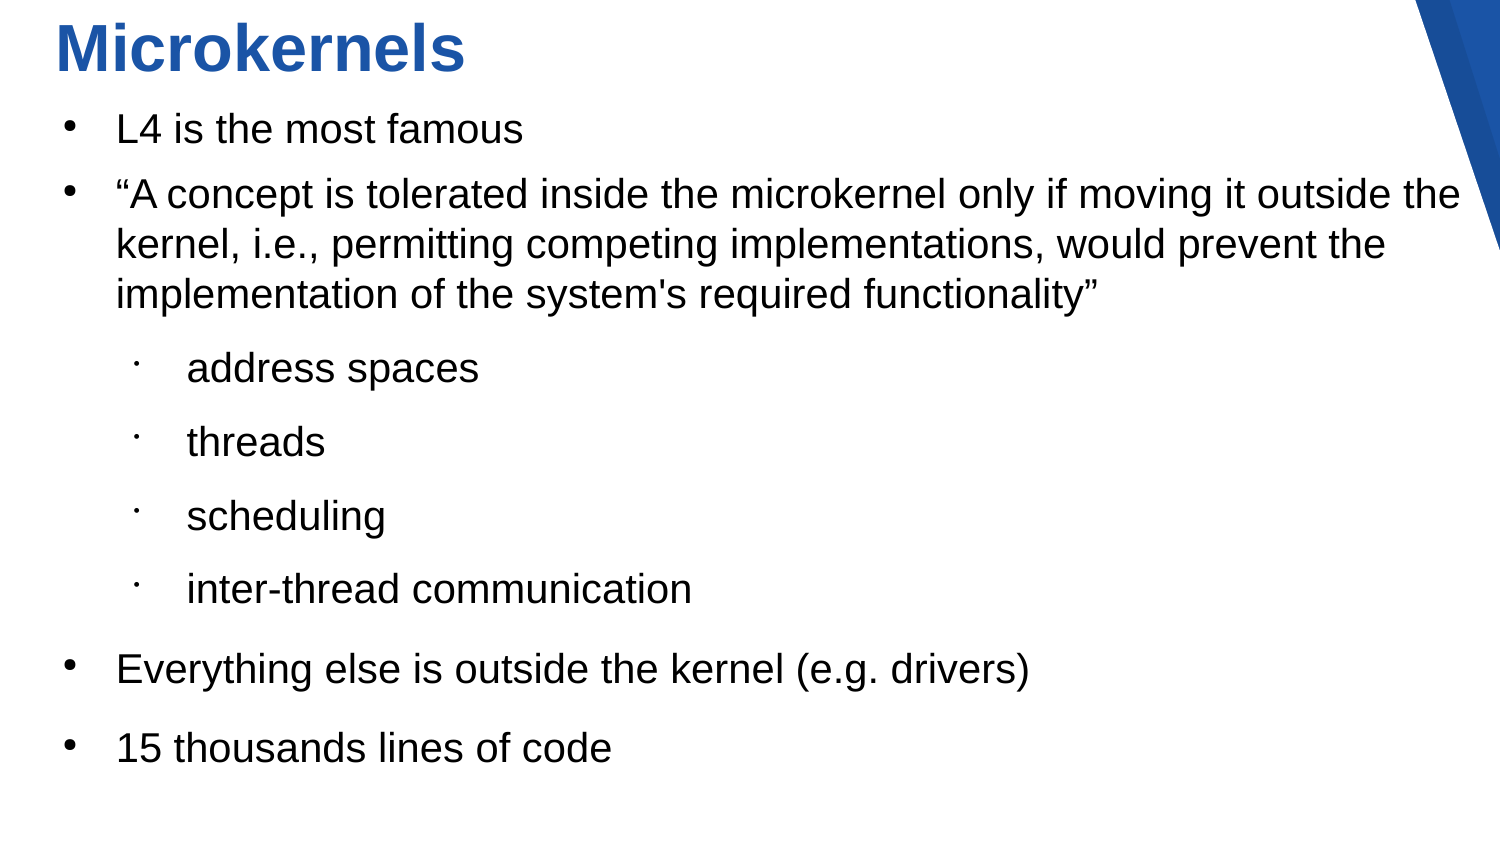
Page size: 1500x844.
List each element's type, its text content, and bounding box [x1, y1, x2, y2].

list L4 is the most famous “A concept is tolerated inside the microkernel only if moving it outside the kernel, i.e., permitting competing implementations, would prevent the implementation of the system's required functionality” address spaces threads scheduling inter-thread communication Everything else is outside the kernel (e.g. drivers) 15 thousands lines of code [30, 87, 1486, 526]
title Microkernels [40, 32, 1366, 87]
